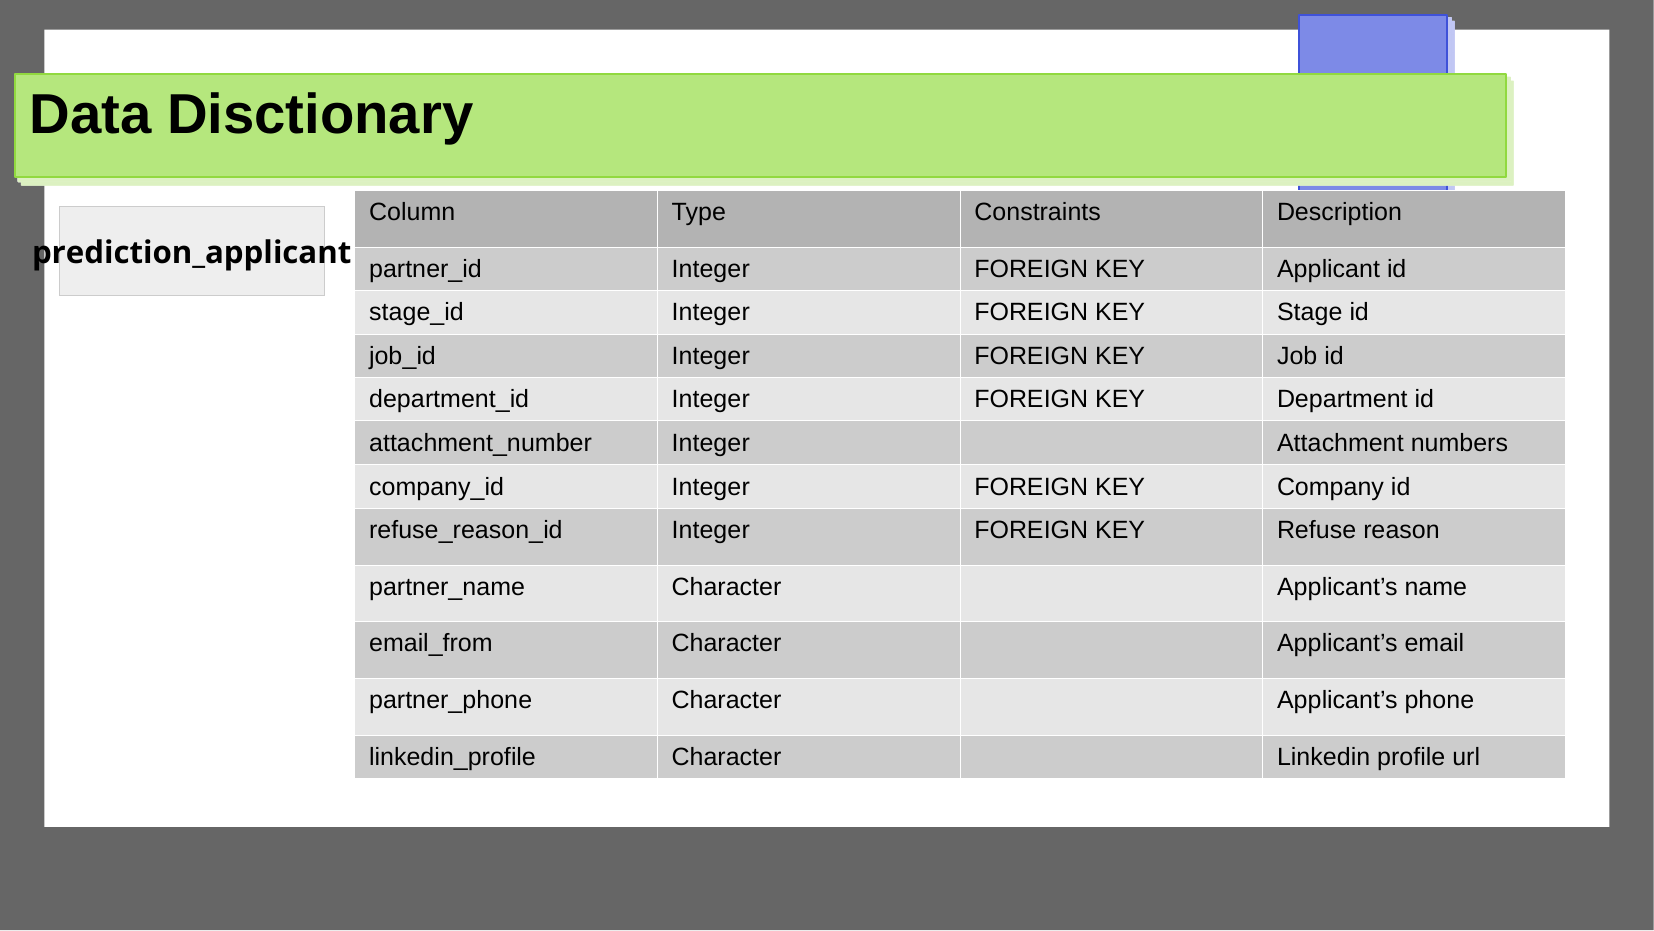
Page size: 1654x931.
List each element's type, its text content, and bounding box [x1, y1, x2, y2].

table_cell job_id [355, 335, 657, 377]
table_cell Attachment numbers [1263, 421, 1565, 464]
table_cell department_id [355, 378, 657, 420]
table_header Column [355, 191, 657, 247]
table_cell Integer [658, 465, 960, 508]
table_cell FOREIGN KEY [961, 291, 1262, 334]
table_cell Integer [658, 335, 960, 377]
table_cell FOREIGN KEY [961, 378, 1262, 420]
table_cell email_from [355, 622, 657, 678]
table_cell Character [658, 566, 960, 621]
table_cell Applicant id [1263, 248, 1565, 290]
table_cell Applicant’s name [1263, 566, 1565, 621]
table_cell refuse_reason_id [355, 509, 657, 565]
table_cell Integer [658, 291, 960, 334]
table_cell Job id [1263, 335, 1565, 377]
table_cell [961, 679, 1262, 735]
table_cell Character [658, 736, 960, 778]
table_cell Applicant’s phone [1263, 679, 1565, 735]
table_cell FOREIGN KEY [961, 509, 1262, 565]
table_cell Integer [658, 378, 960, 420]
table_cell stage_id [355, 291, 657, 334]
table_cell Linkedin profile url [1263, 736, 1565, 778]
table_header Description [1263, 191, 1565, 247]
table_cell FOREIGN KEY [961, 248, 1262, 290]
table_cell FOREIGN KEY [961, 335, 1262, 377]
table_cell [961, 736, 1262, 778]
table_cell Integer [658, 421, 960, 464]
table_cell [961, 421, 1262, 464]
table_cell Department id [1263, 378, 1565, 420]
table_header Type [658, 191, 960, 247]
table_cell company_id [355, 465, 657, 508]
table_cell FOREIGN KEY [961, 465, 1262, 508]
table_cell partner_id [355, 248, 657, 290]
table_cell Integer [658, 509, 960, 565]
table_cell [961, 566, 1262, 621]
table_cell partner_phone [355, 679, 657, 735]
table_cell linkedin_profile [355, 736, 657, 778]
table_cell Refuse reason [1263, 509, 1565, 565]
title Data Disctionary [29, 73, 1192, 156]
table_cell Company id [1263, 465, 1565, 508]
table_cell Stage id [1263, 291, 1565, 334]
text_box prediction_applicant [59, 206, 325, 296]
table_cell partner_name [355, 566, 657, 621]
table_cell Integer [658, 248, 960, 290]
table_cell Character [658, 679, 960, 735]
table_cell [961, 622, 1262, 678]
table_cell Character [658, 622, 960, 678]
table_header Constraints [961, 191, 1262, 247]
table_cell attachment_number [355, 421, 657, 464]
table_cell Applicant’s email [1263, 622, 1565, 678]
